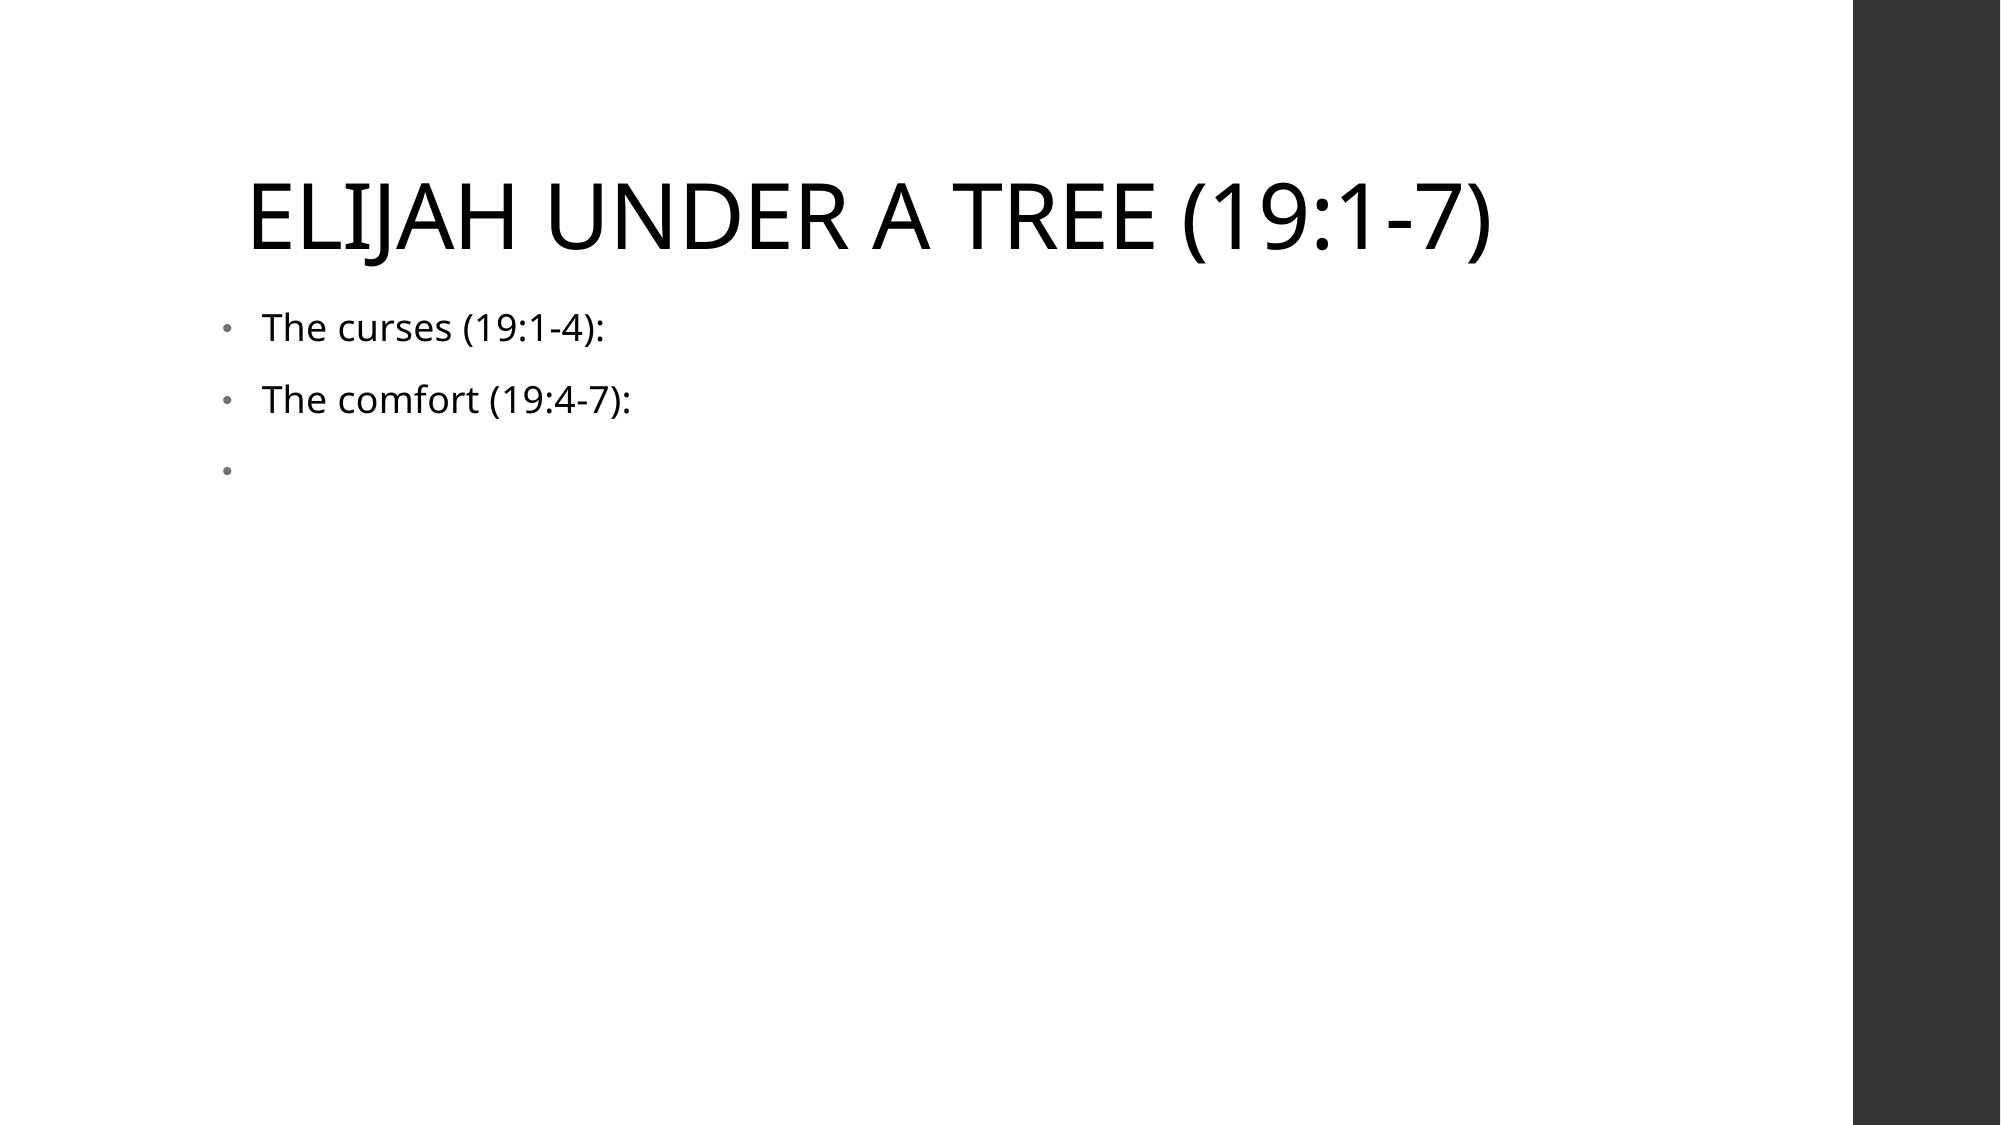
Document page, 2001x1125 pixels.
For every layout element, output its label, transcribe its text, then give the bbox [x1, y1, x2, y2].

title ELIJAH UNDER A TREE (19:1-7) [206, 60, 1797, 278]
list The curses (19:1-4): The comfort (19:4-7): [206, 299, 1617, 1014]
